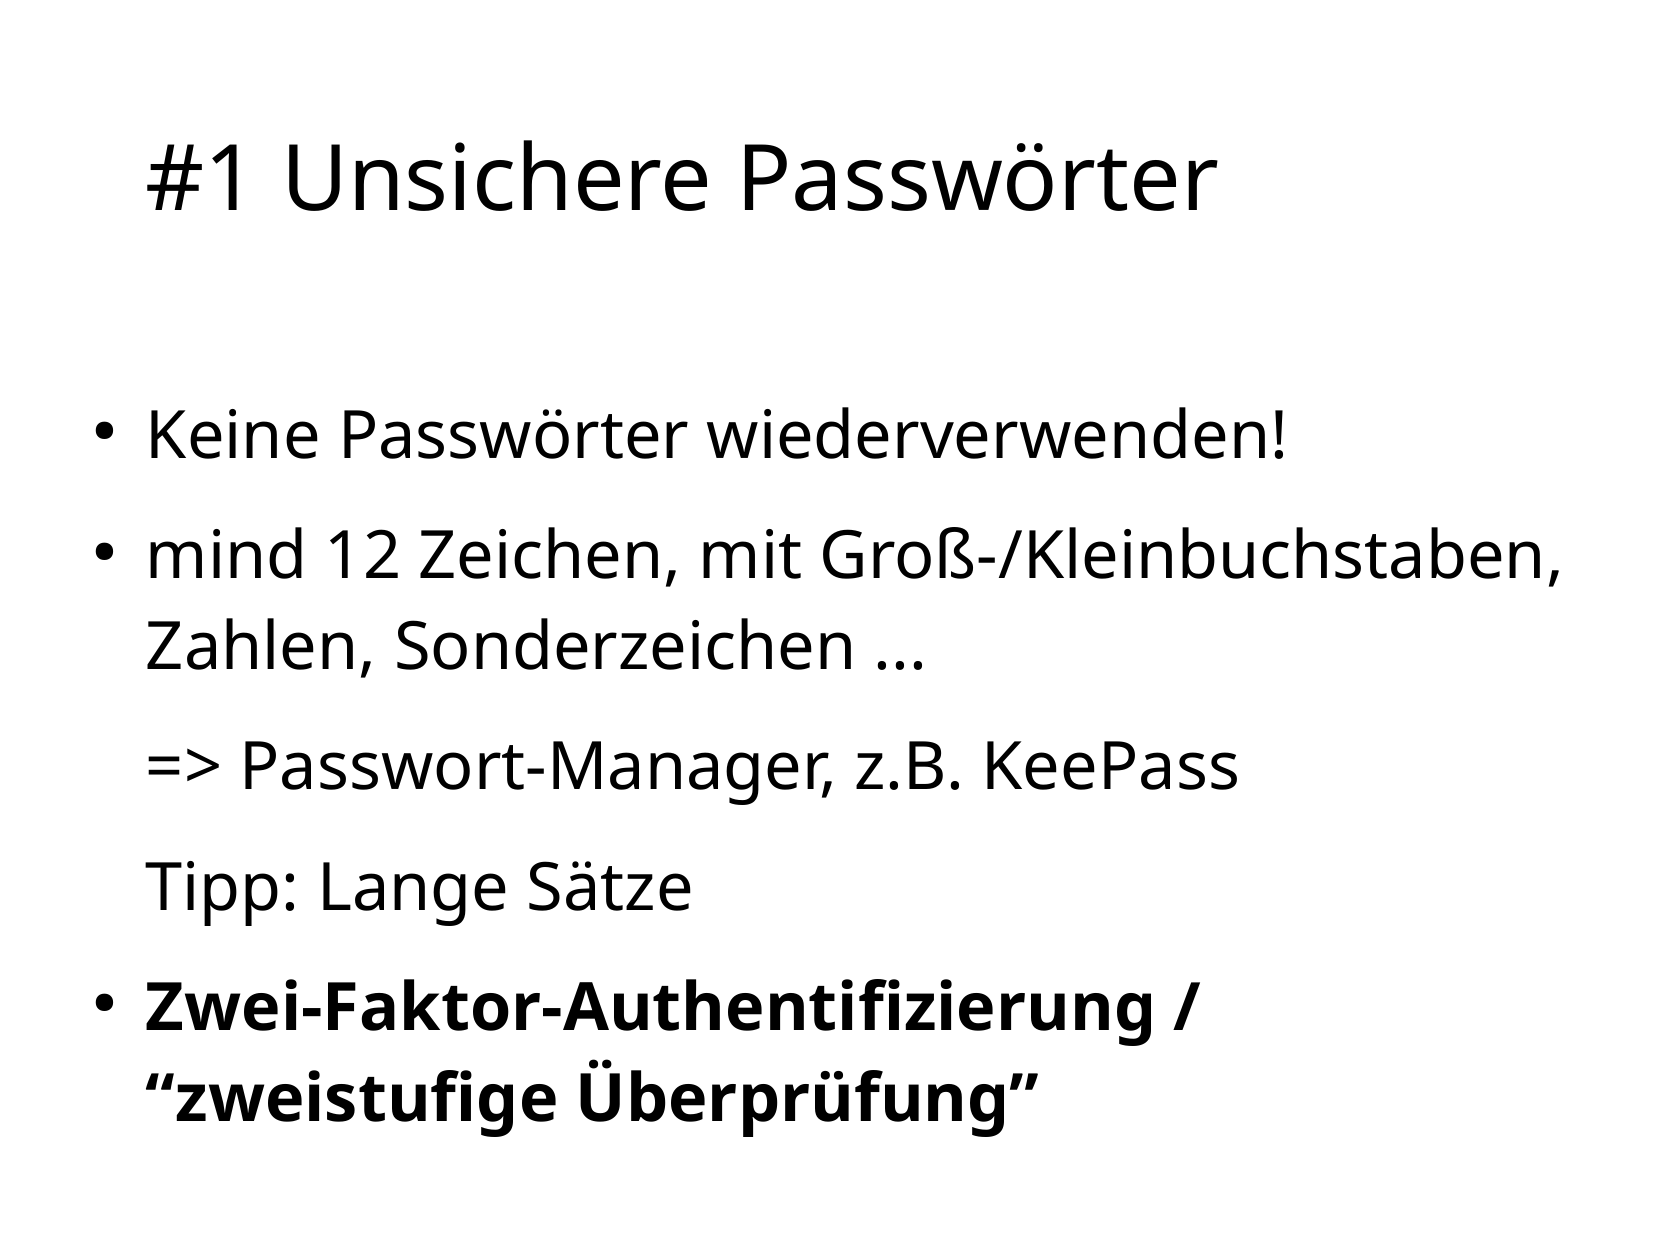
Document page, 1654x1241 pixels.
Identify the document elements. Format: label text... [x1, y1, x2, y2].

list #1 Unsichere Passwörter Keine Passwörter wiederverwenden! mind 12 Zeichen, mit Groß-/Kleinbuchstaben, Zahlen, Sonderzeichen ... => Passwort-Manager, z.B. KeePass Tipp: Lange Sätze Zwei-Faktor-Authentifizierung / “zweistufige Überprüfung” [75, 112, 1568, 1182]
